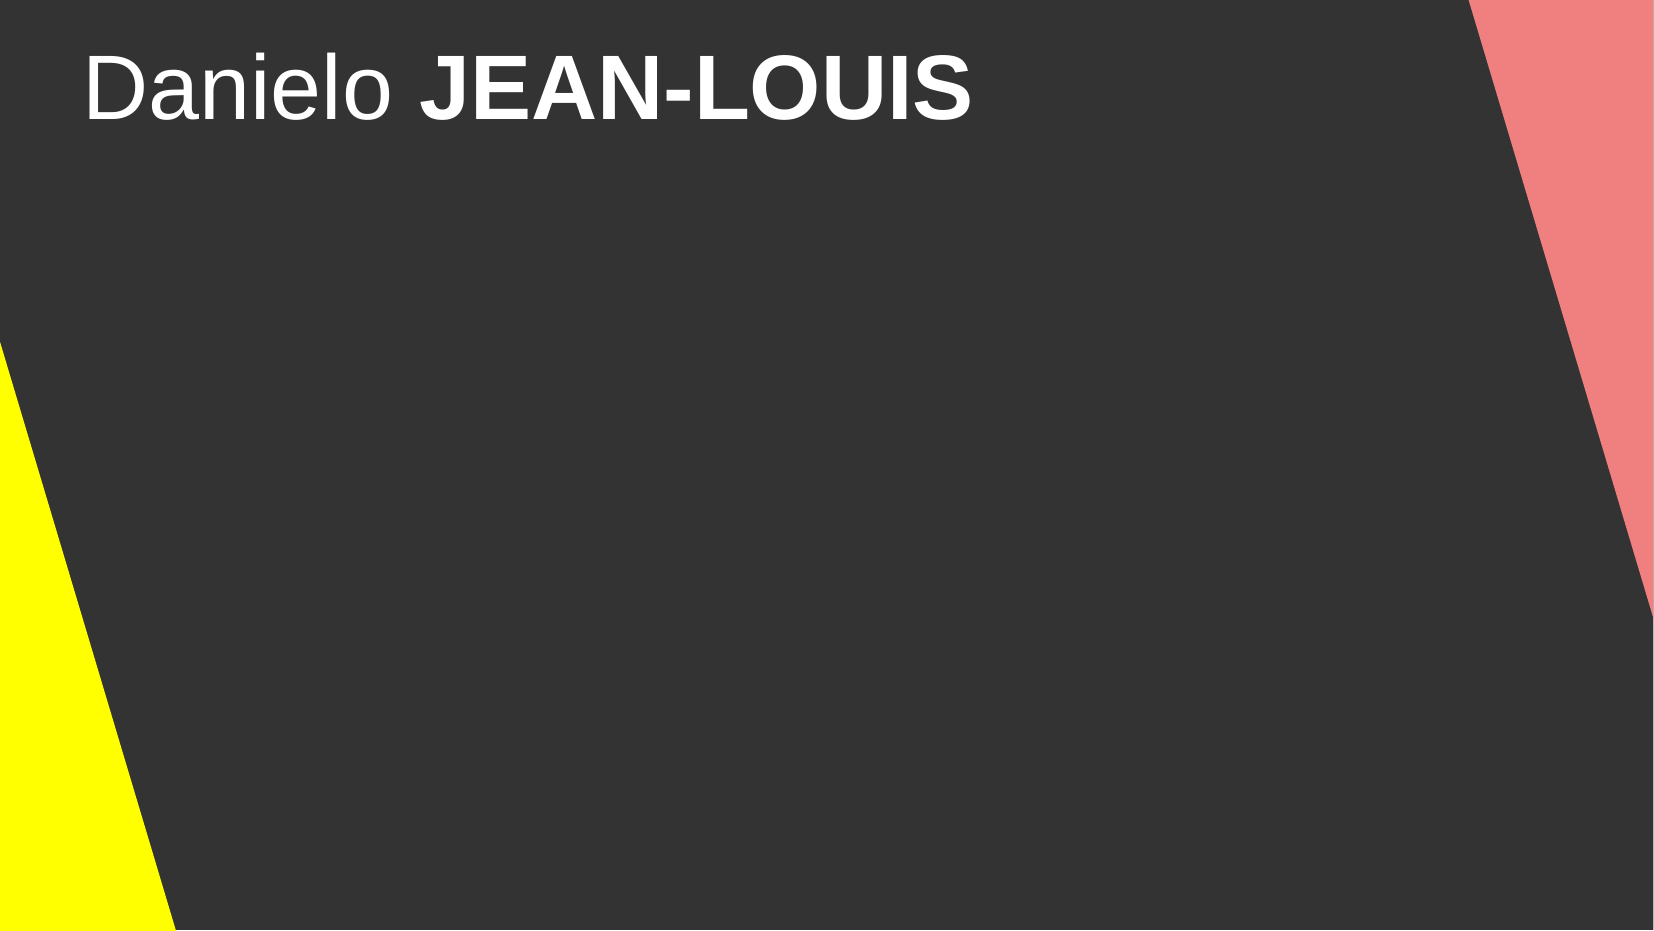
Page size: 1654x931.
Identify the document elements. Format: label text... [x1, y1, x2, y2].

text_box [1468, 0, 1654, 621]
text_box [0, 341, 177, 931]
subtitle Danielo JEAN-LOUIS [82, 36, 1571, 758]
